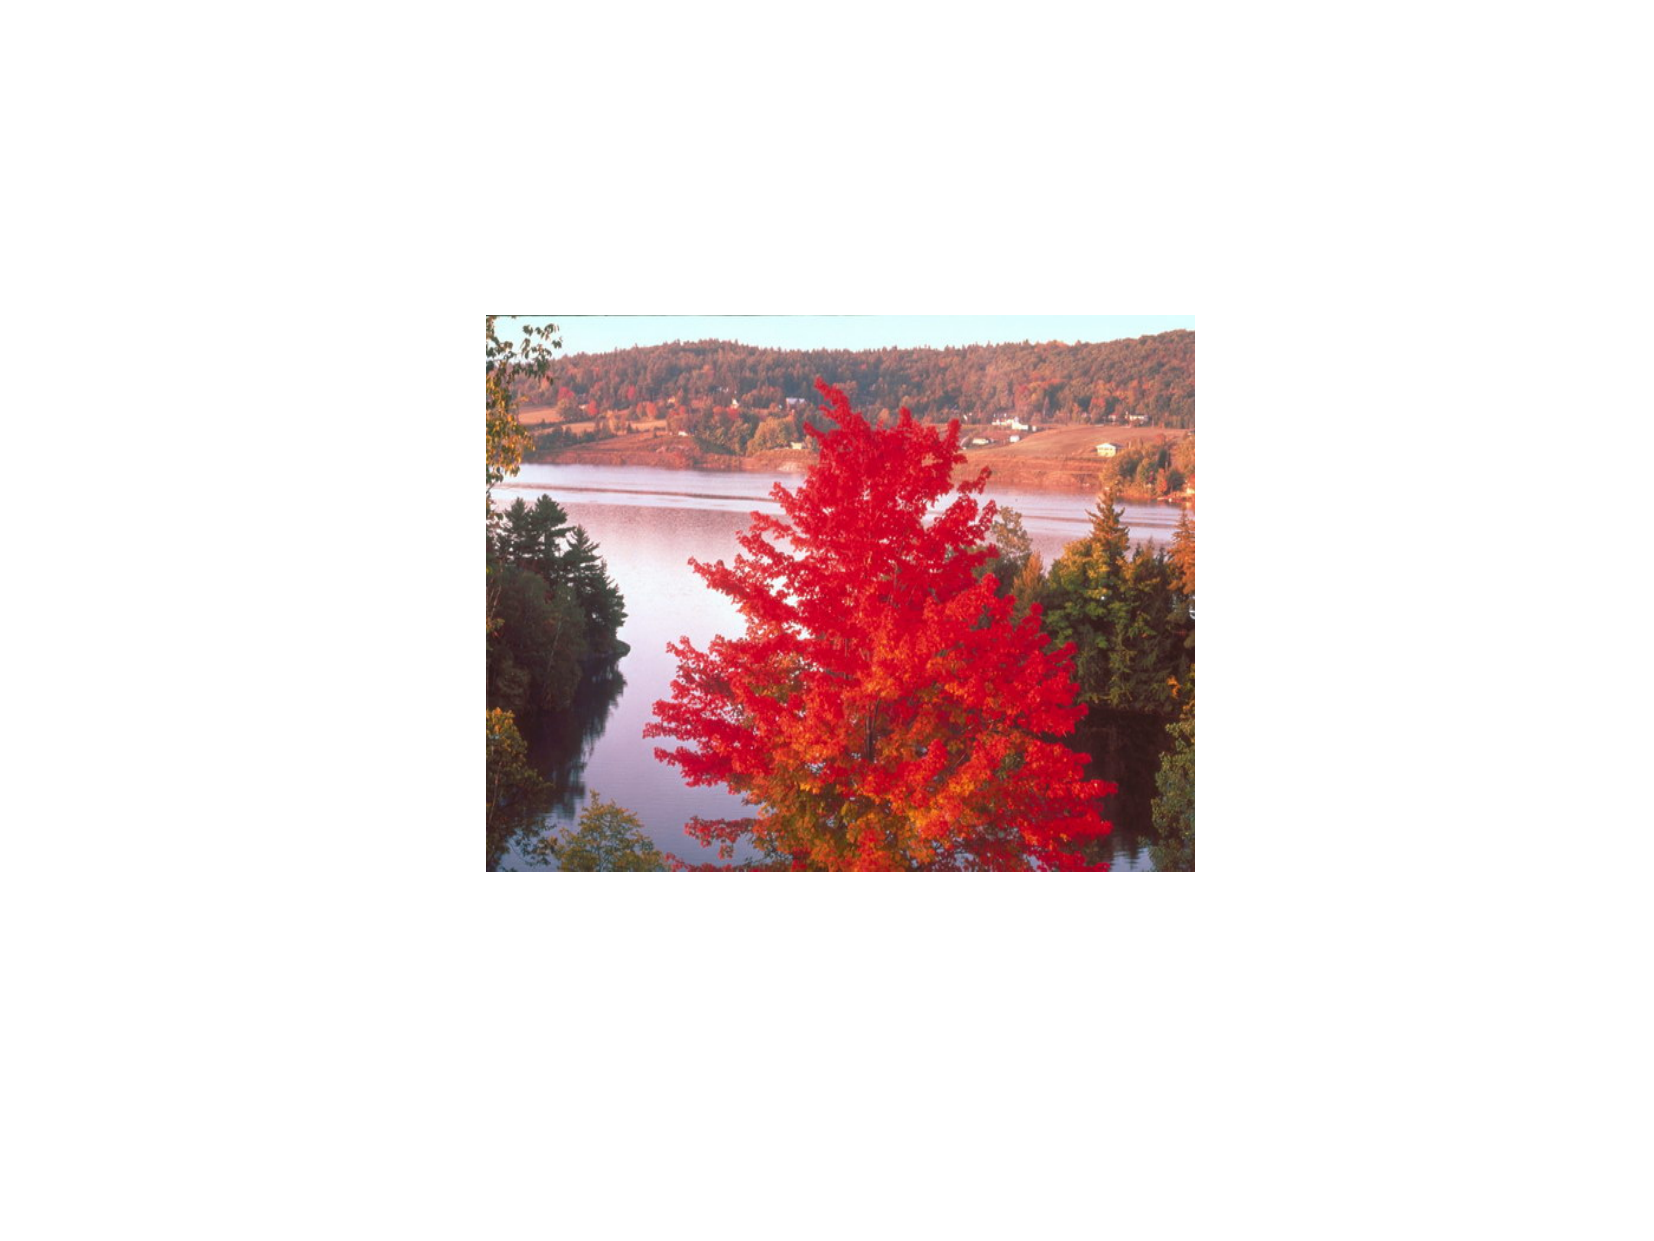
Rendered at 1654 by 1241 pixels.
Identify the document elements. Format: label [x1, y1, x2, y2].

picture [486, 315, 1195, 872]
